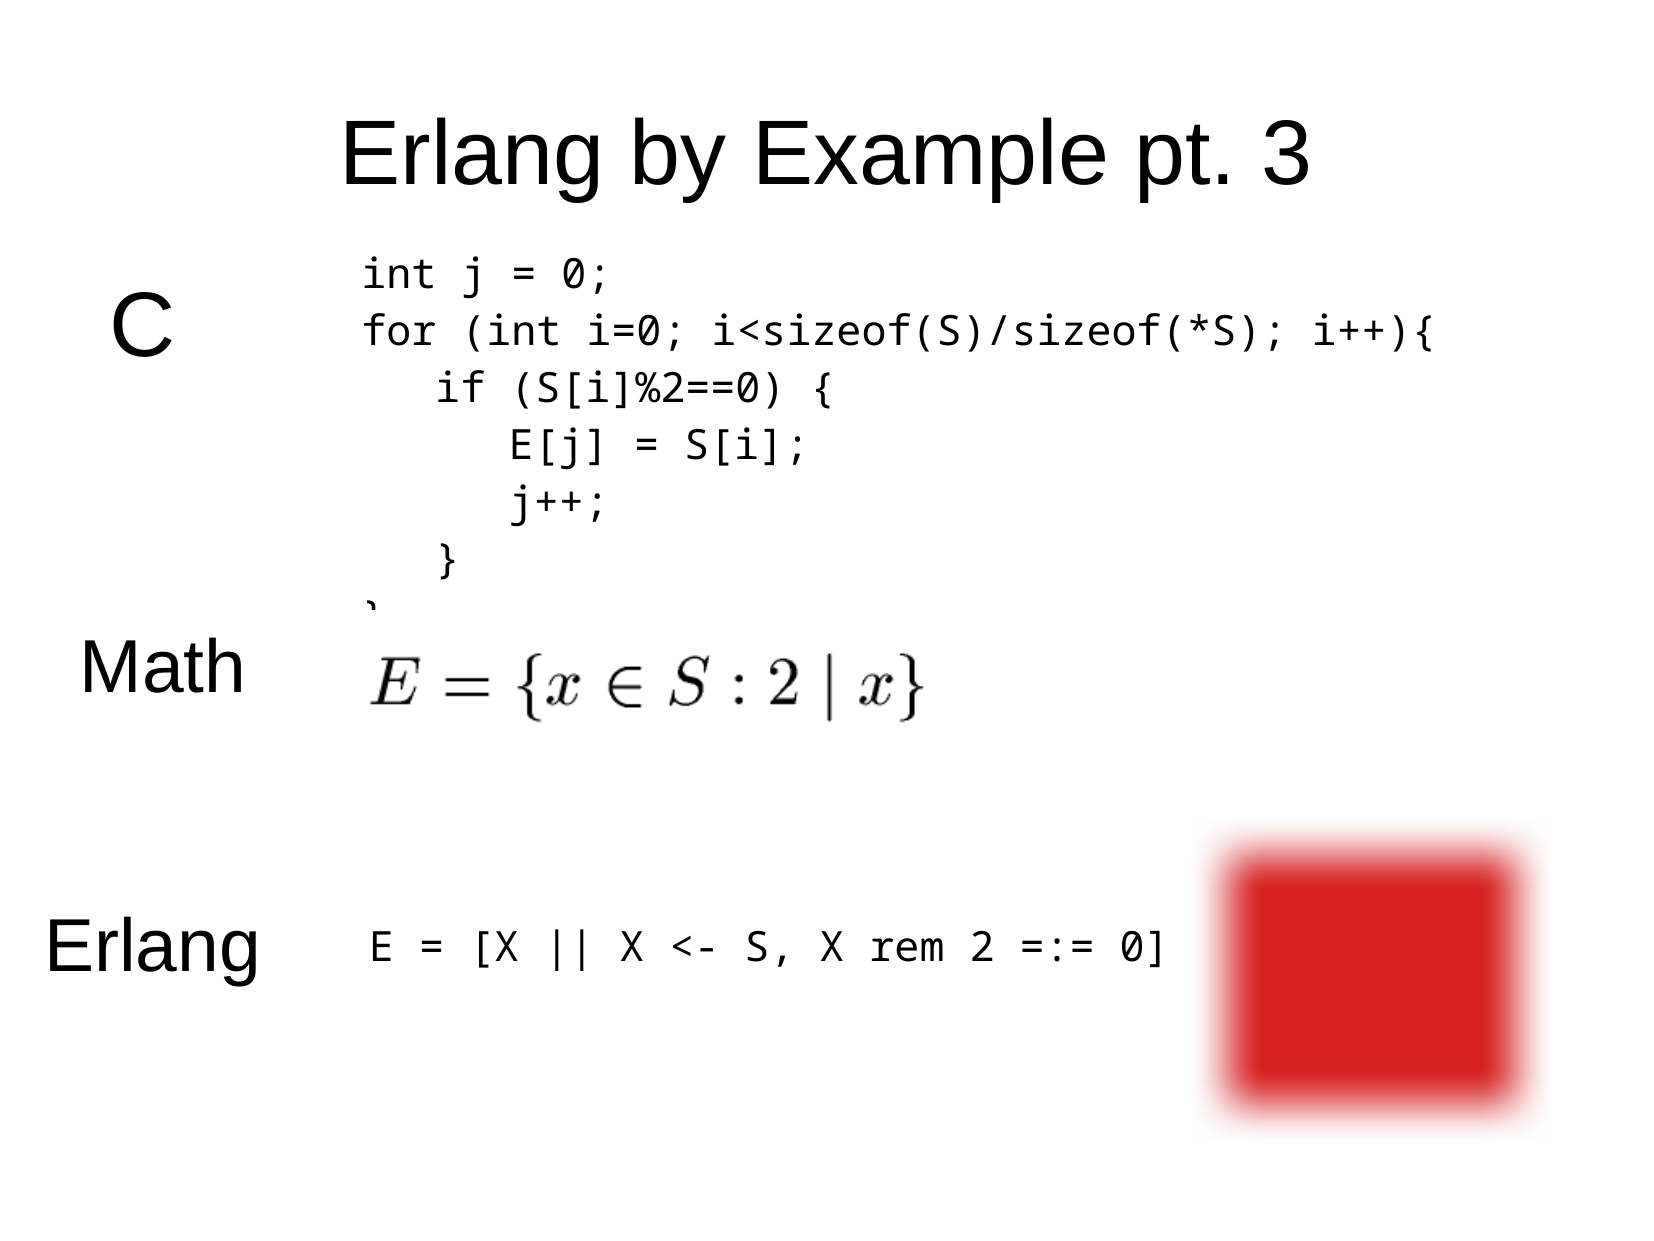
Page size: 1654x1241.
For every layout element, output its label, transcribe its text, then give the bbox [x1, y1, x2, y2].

text_box Math [64, 617, 302, 716]
text_box Erlang [29, 896, 355, 996]
text_box C [94, 265, 331, 384]
text_box E = [X || X <- S, X rem 2 =:= 0] [354, 909, 1211, 1028]
text_box int j = 0; for (int i=0; i<sizeof(S)/sizeof(*S); i++){ if (S[i]%2==0) { E[j] = S[i]; j++; } } [346, 236, 1595, 544]
title Erlang by Example pt. 3 [82, 49, 1571, 257]
picture [6, 4, 1654, 1241]
